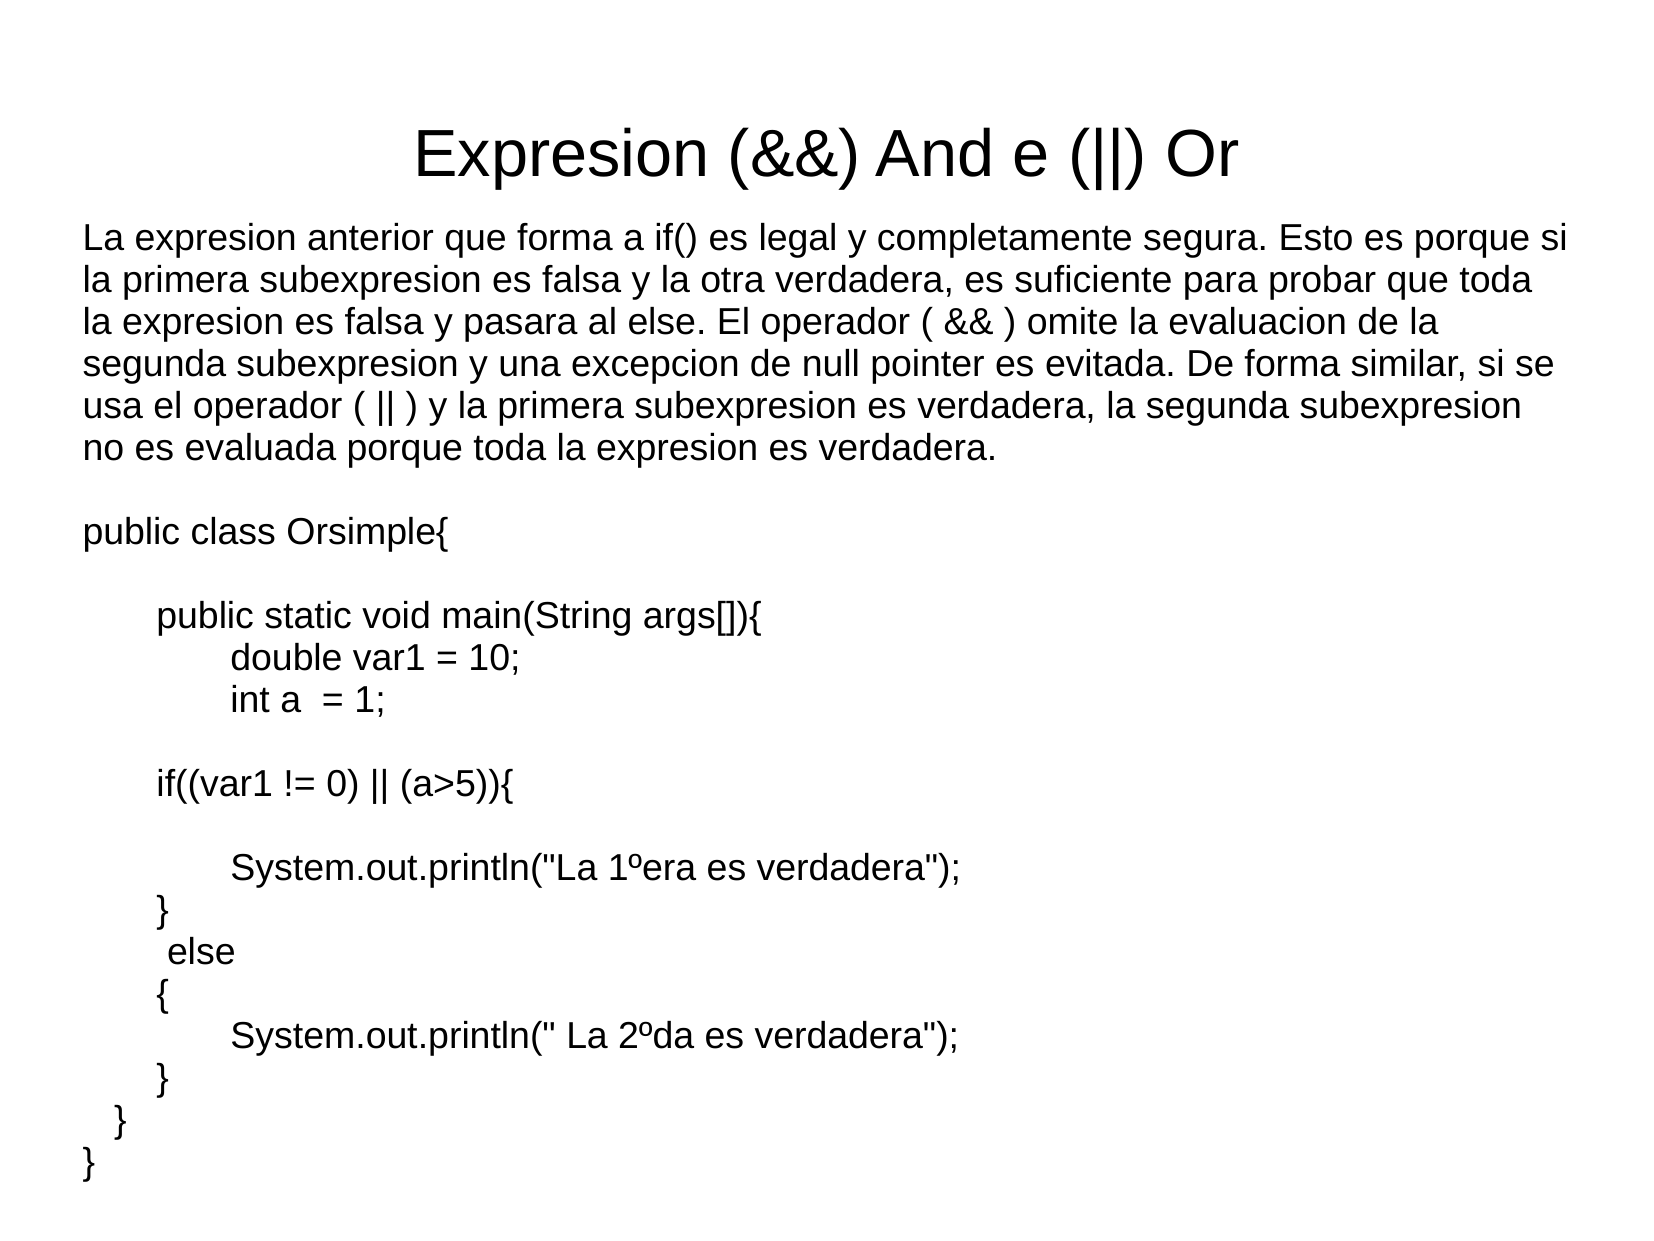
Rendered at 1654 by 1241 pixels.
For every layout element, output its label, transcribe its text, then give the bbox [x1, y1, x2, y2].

title Expresion (&&) And e (||) Or [82, 49, 1571, 215]
subtitle La expresion anterior que forma a if() es legal y completamente segura. Esto es porque si la primera subexpresion es falsa y la otra verdadera, es suficiente para probar que toda la expresion es falsa y pasara al else. El operador ( && ) omite la evaluacion de la segunda subexpresion y una excepcion de null pointer es evitada. De forma similar, si se usa el operador ( || ) y la primera subexpresion es verdadera, la segunda subexpresion no es evaluada porque toda la expresion es verdadera. public class Orsimple{ public static void main(String args[]){ double var1 = 10; int a = 1; if((var1 != 0) || (a>5)){ System.out.println("La 1ºera es verdadera"); } else { System.out.println(" La 2ºda es verdadera"); } } } [82, 215, 1571, 1184]
